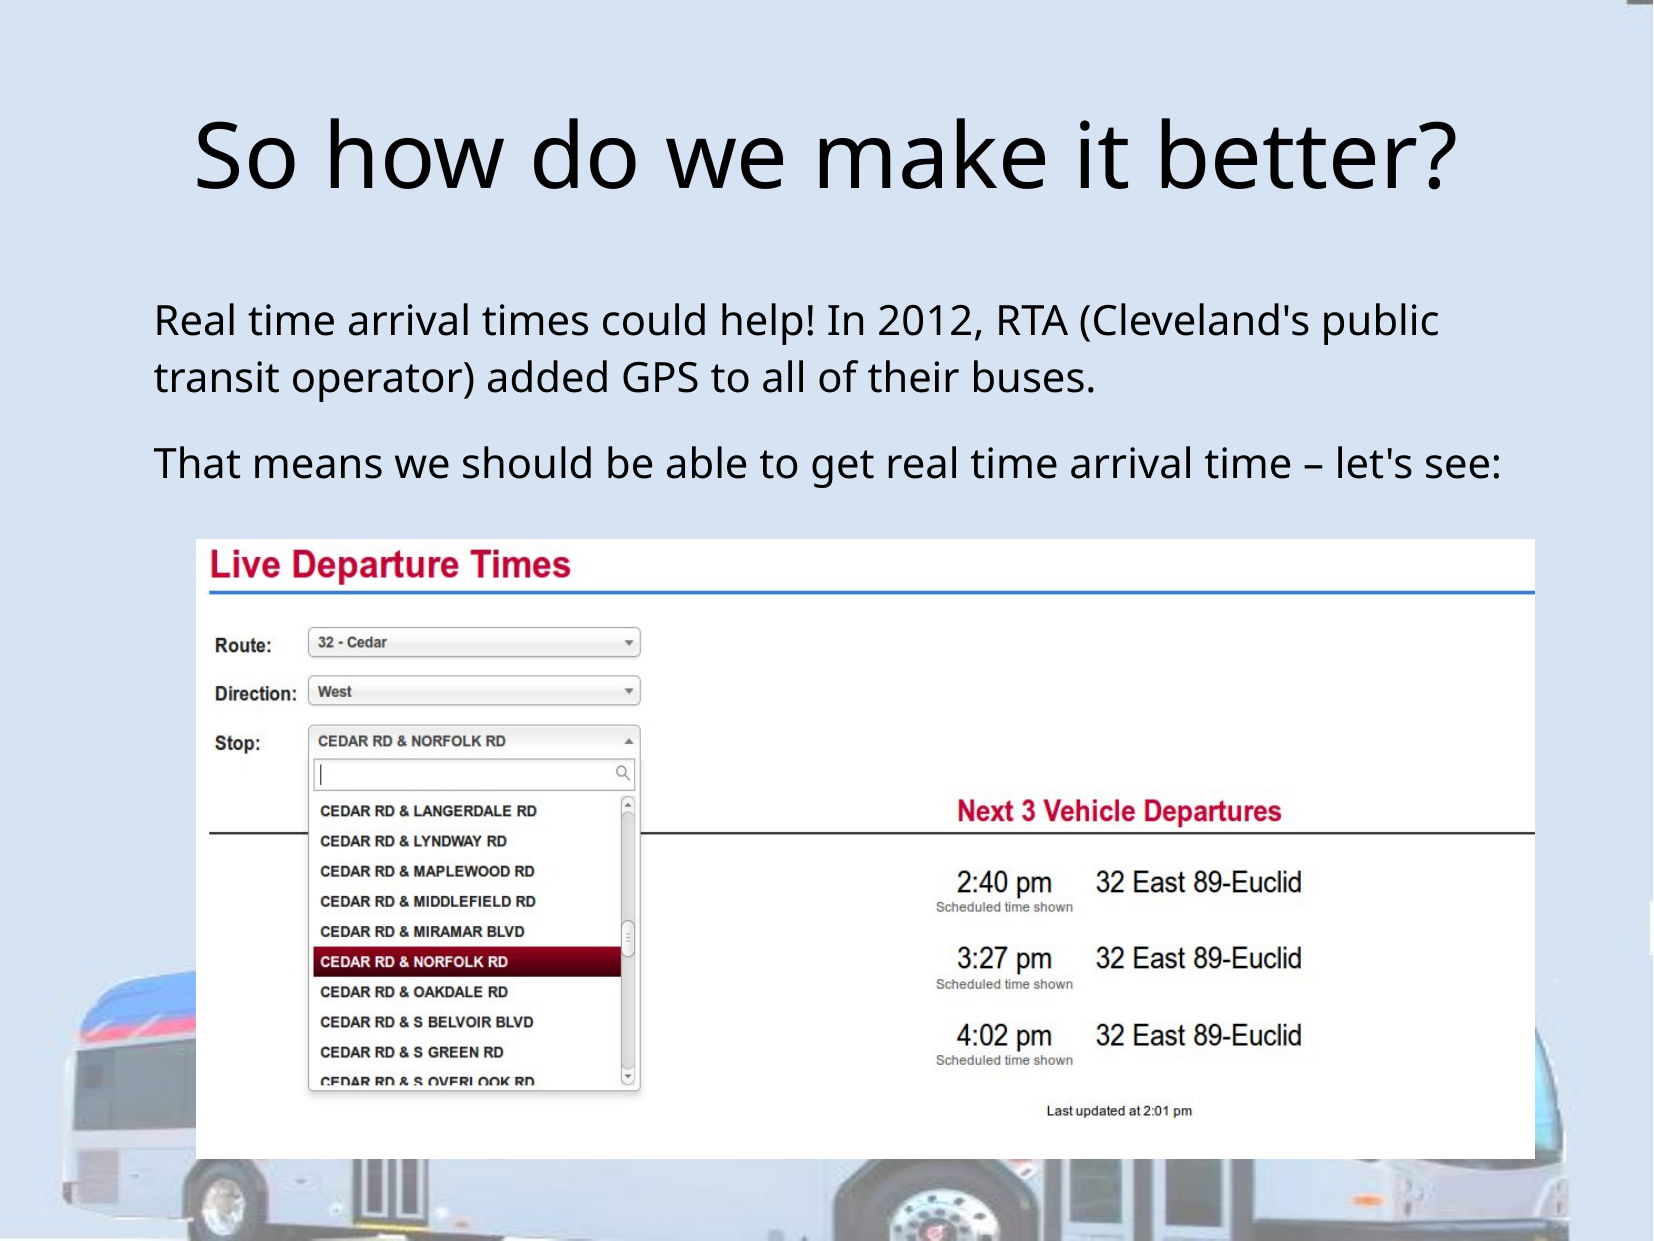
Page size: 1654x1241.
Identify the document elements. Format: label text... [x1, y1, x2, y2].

picture [0, 0, 1654, 1241]
list Real time arrival times could help! In 2012, RTA (Cleveland's public transit operator) added GPS to all of their buses. That means we should be able to get real time arrival time – let's see: [82, 290, 1571, 1010]
title So how do we make it better? [82, 49, 1571, 257]
